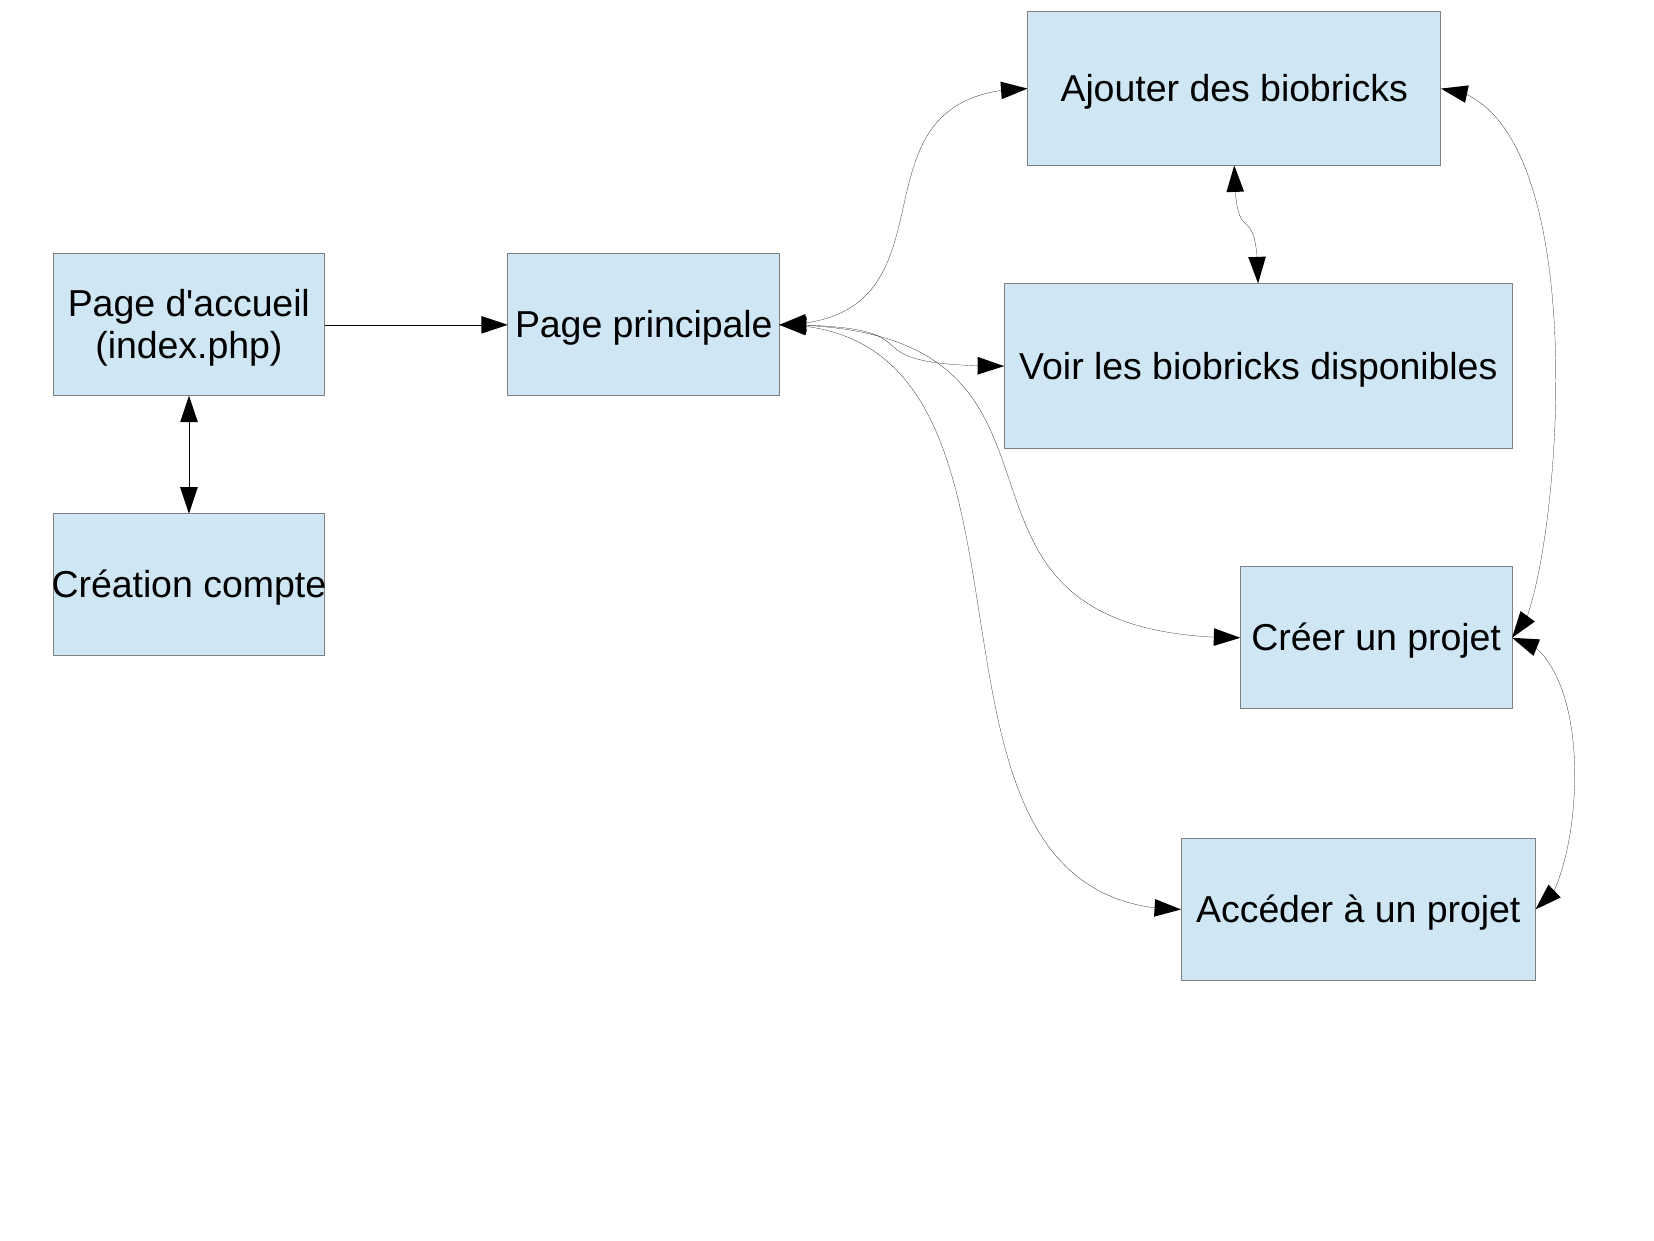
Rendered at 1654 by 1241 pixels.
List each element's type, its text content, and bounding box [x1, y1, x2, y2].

text_box Page principale [507, 253, 780, 396]
text_box Page d'accueil (index.php) [53, 253, 325, 396]
text_box Voir les biobricks disponibles [1004, 283, 1513, 449]
text_box Créer un projet [1240, 566, 1513, 709]
text_box Création compte [53, 513, 325, 656]
text_box Ajouter des biobricks [1027, 11, 1441, 166]
text_box Accéder à un projet [1181, 838, 1536, 981]
